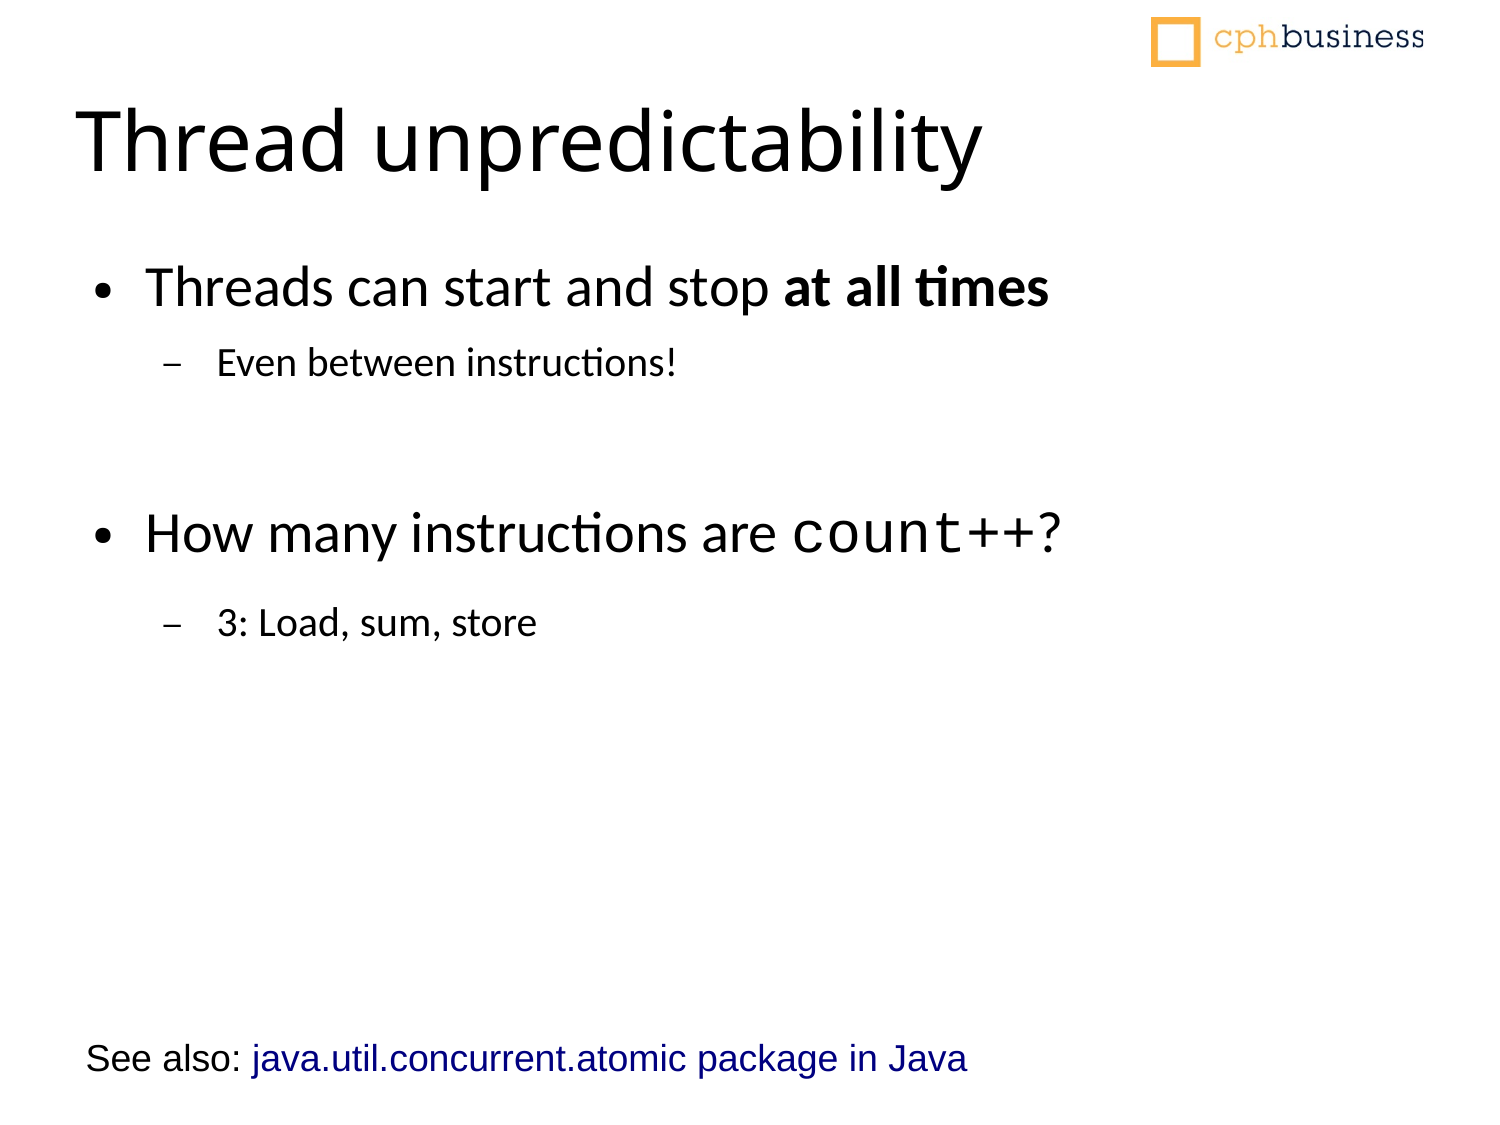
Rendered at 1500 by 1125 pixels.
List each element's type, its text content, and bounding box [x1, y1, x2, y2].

list 3: Load, sum, store [75, 605, 1425, 957]
title Thread unpredictability [75, 44, 1425, 233]
list Threads can start and stop at all times Even between instructions! How many instructions are count++? [75, 263, 1425, 605]
picture [1151, 17, 1424, 44]
text_box See also: java.util.concurrent.atomic package in Java [70, 1029, 1418, 1087]
